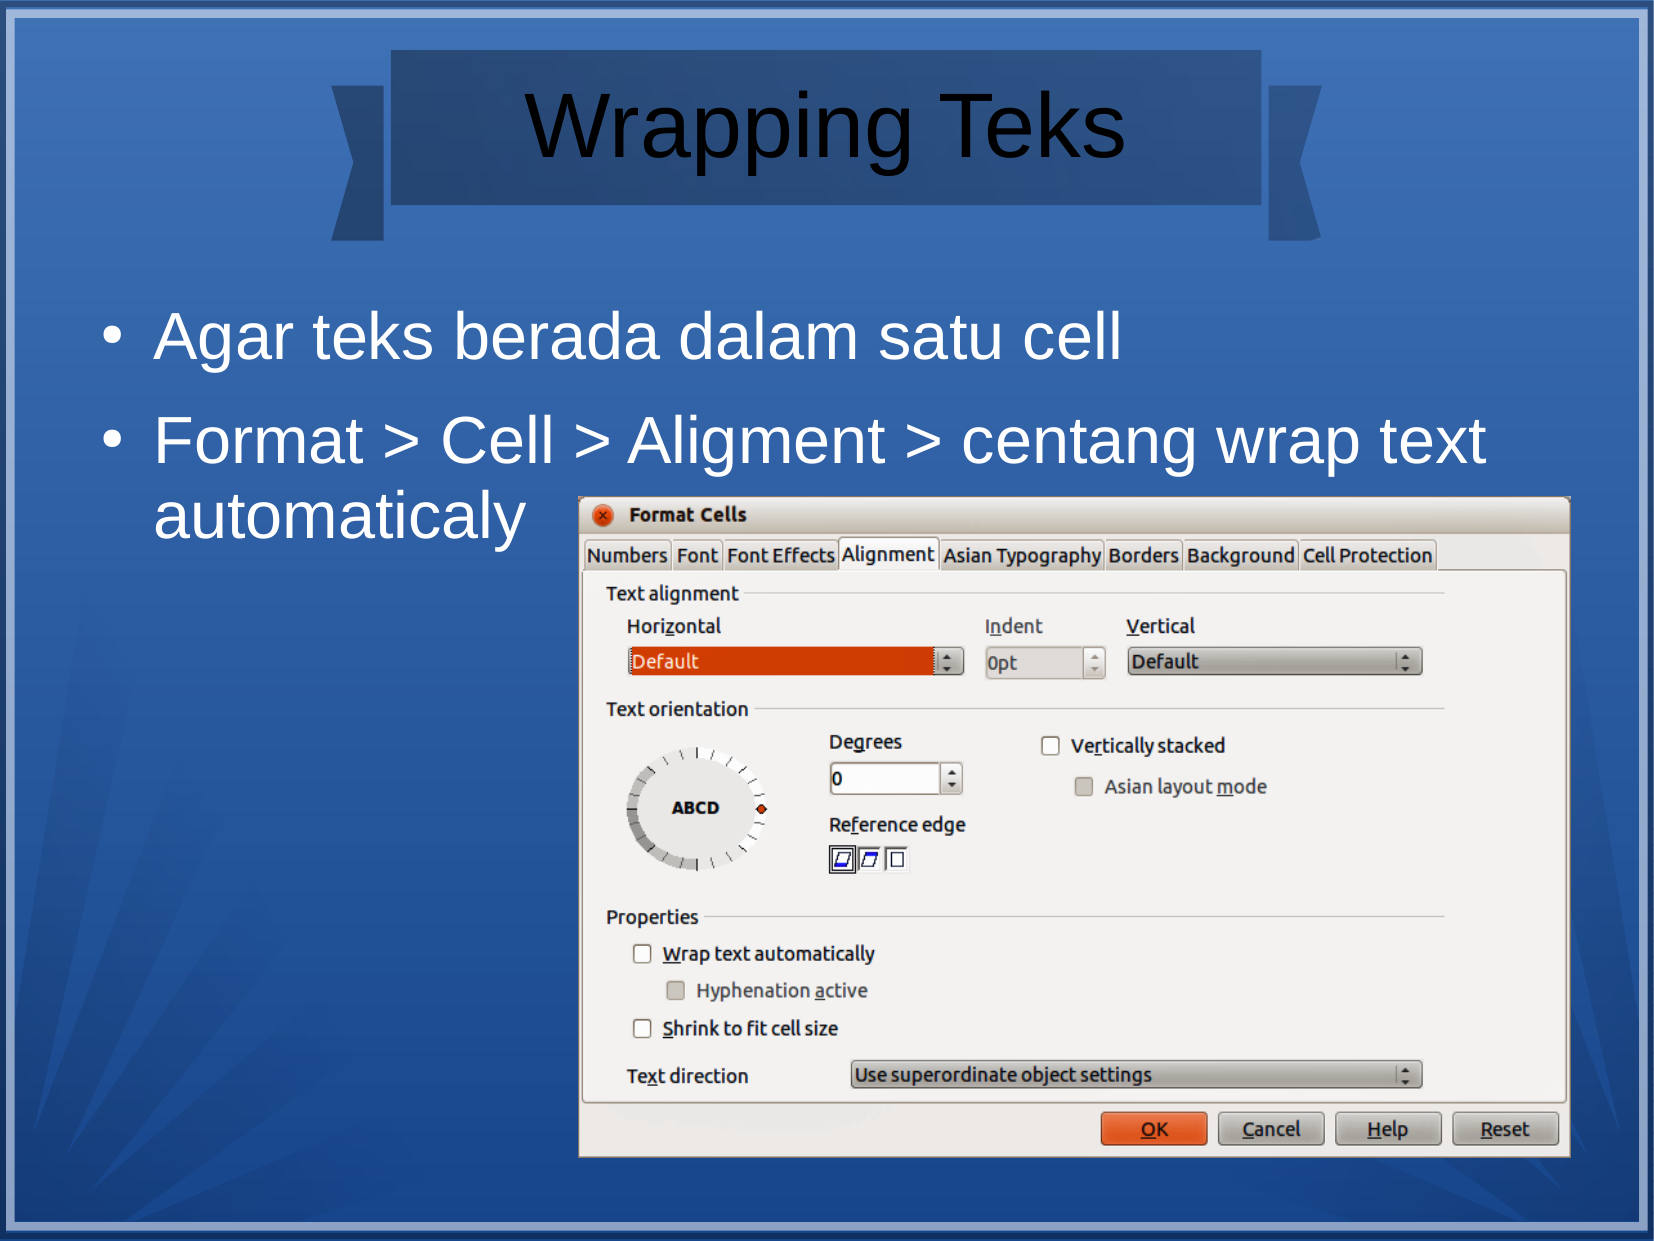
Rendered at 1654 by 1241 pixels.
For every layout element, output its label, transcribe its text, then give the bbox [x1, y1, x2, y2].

list Agar teks berada dalam satu cell Format > Cell > Aligment > centang wrap text automaticaly [82, 299, 1571, 1241]
picture [578, 496, 1571, 1158]
title Wrapping Teks [389, 47, 1264, 205]
